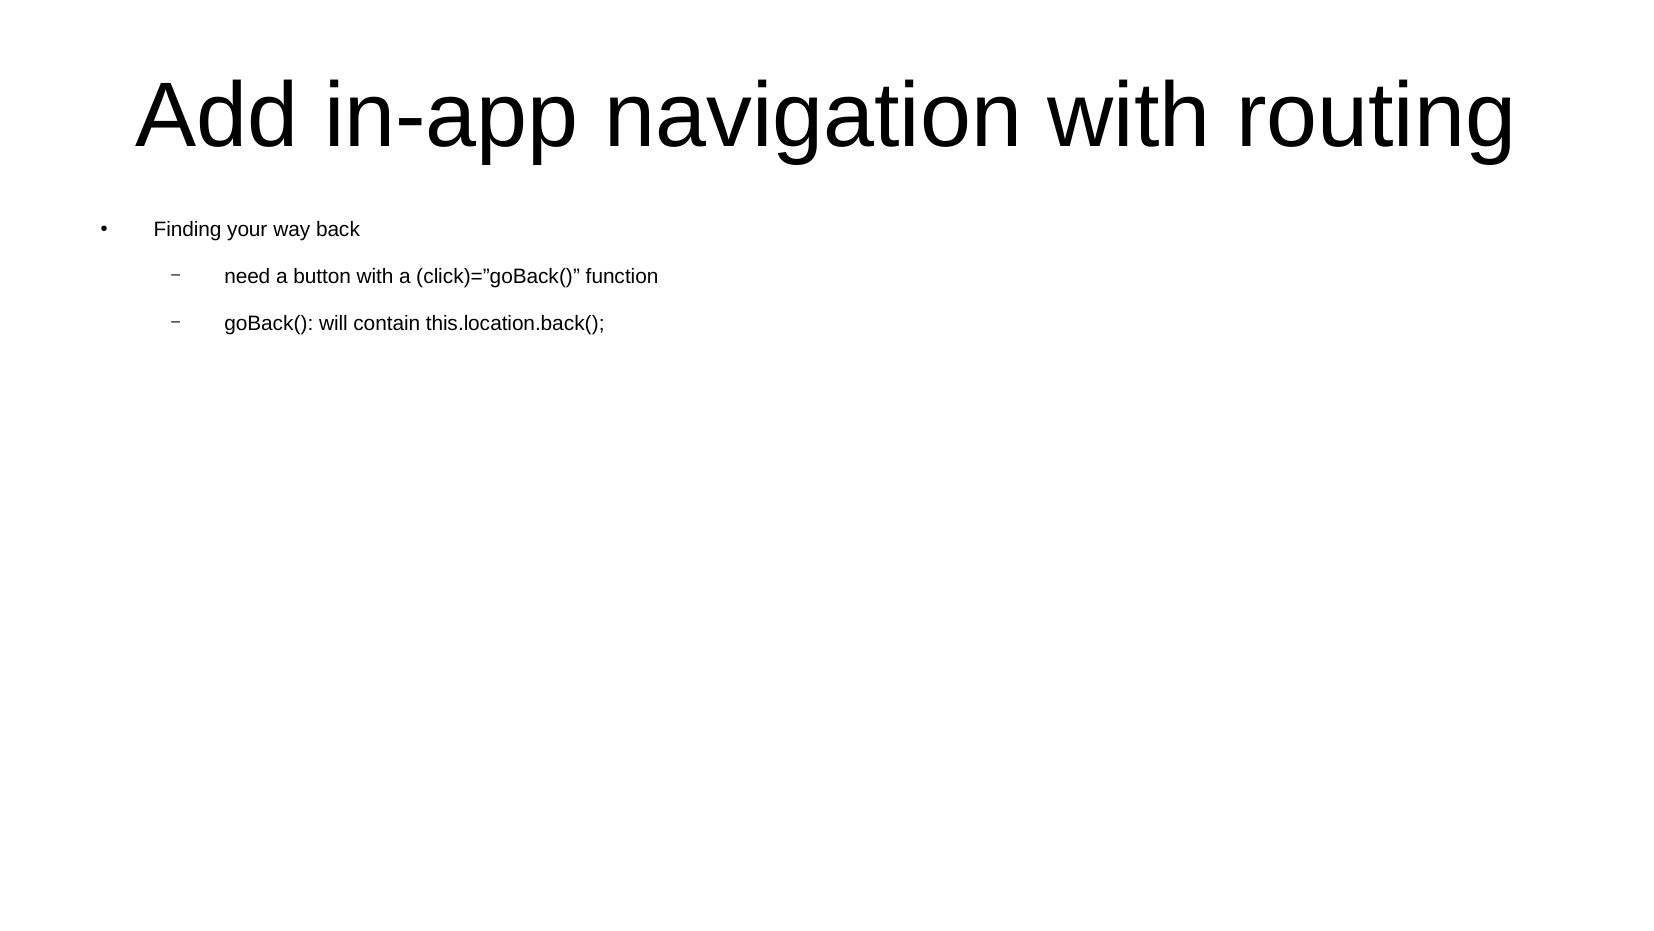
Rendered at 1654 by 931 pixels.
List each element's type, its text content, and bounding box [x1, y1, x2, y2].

title Add in-app navigation with routing [82, 37, 1571, 193]
list Finding your way back need a button with a (click)=”goBack()” function goBack(): will contain this.location.back(); [82, 217, 1621, 916]
